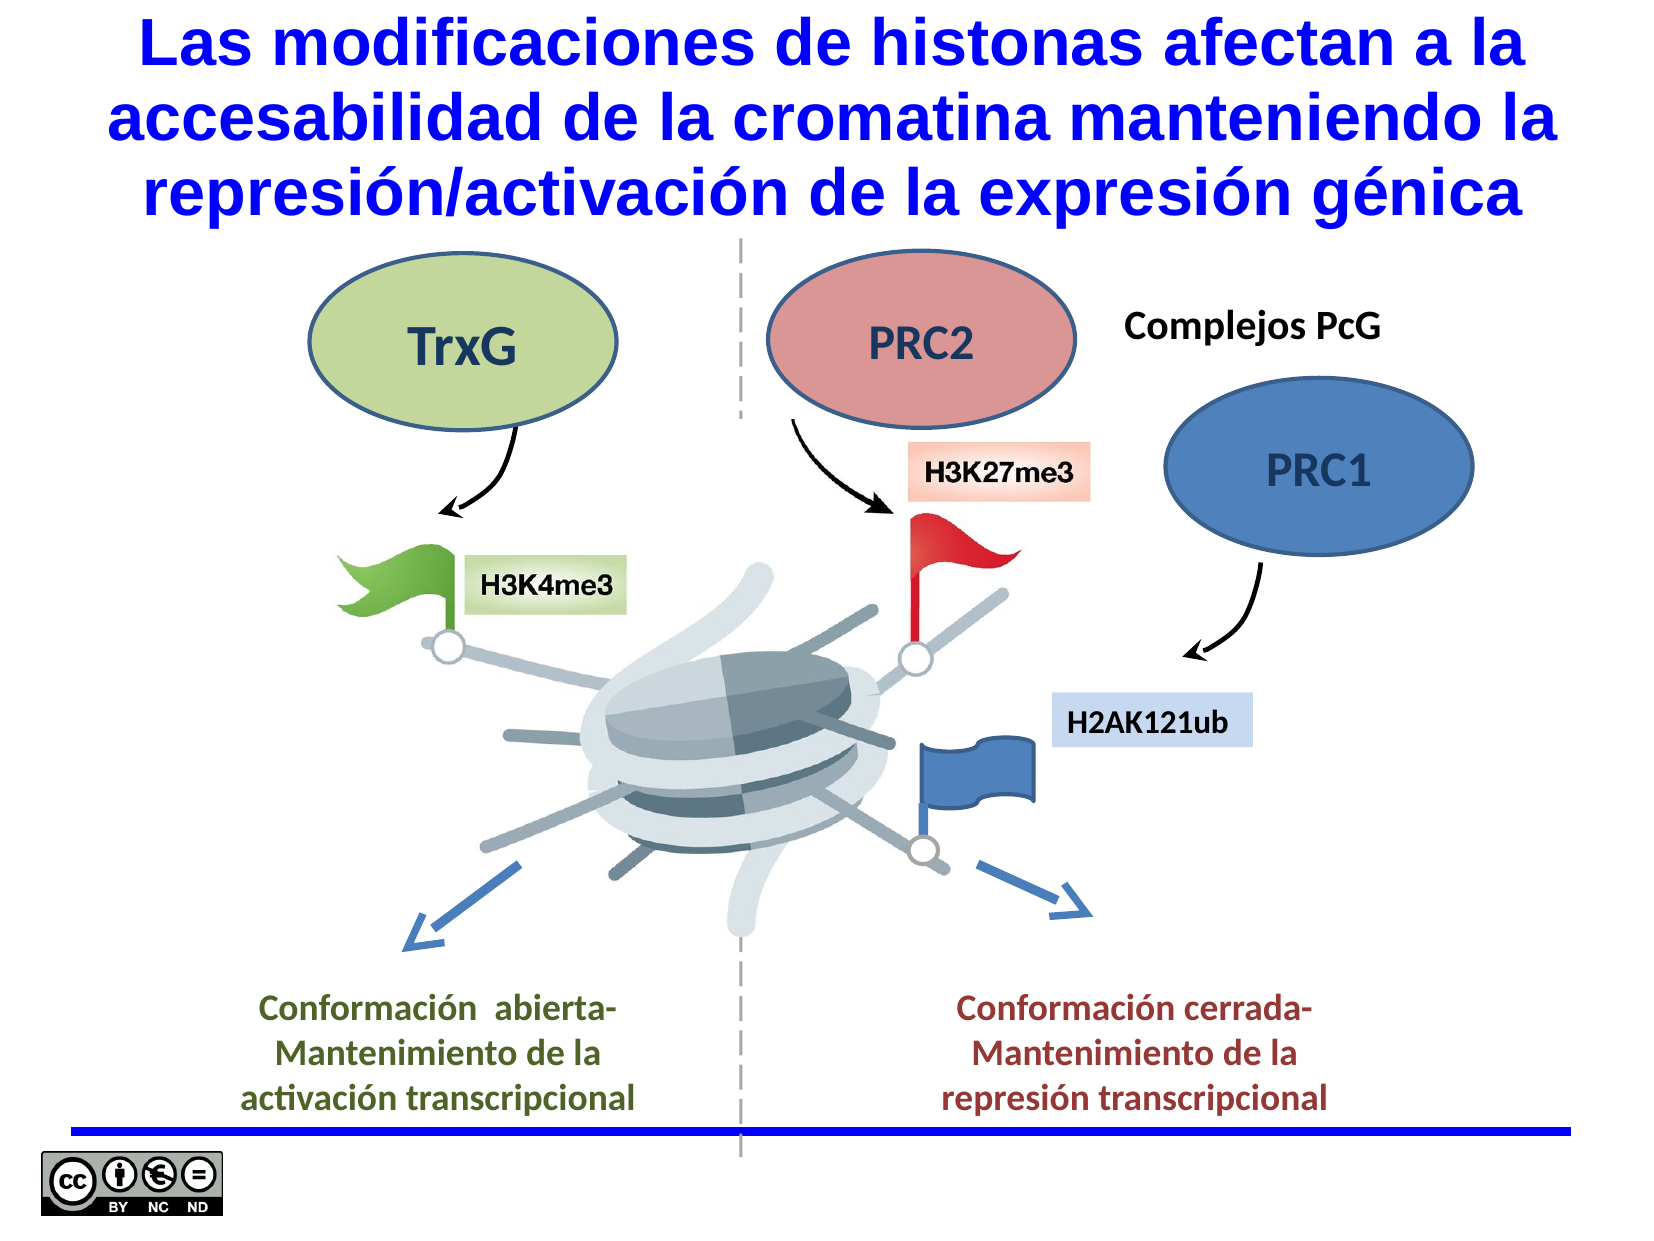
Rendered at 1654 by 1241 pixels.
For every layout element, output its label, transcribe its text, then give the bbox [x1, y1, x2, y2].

text_box Complejos PcG [1109, 290, 1397, 356]
picture [332, 419, 1094, 937]
title Las modificaciones de histonas afectan a la accesabilidad de la cromatina manteniendo la represión/activación de la expresión génica [30, 5, 1636, 230]
text_box PRC1 [1165, 377, 1473, 556]
text_box Conformación abierta-Mantenimiento de la activación transcripcional [201, 975, 675, 1126]
text_box [272, 385, 568, 539]
text_box H2AK121ub [1052, 692, 1253, 748]
text_box [908, 836, 939, 865]
text_box PRC2 [768, 250, 1076, 428]
text_box TrxG [309, 253, 617, 431]
picture [41, 1151, 223, 1216]
text_box Conformación cerrada-Mantenimiento de la represión transcripcional [898, 975, 1372, 1126]
text_box [921, 737, 1034, 809]
